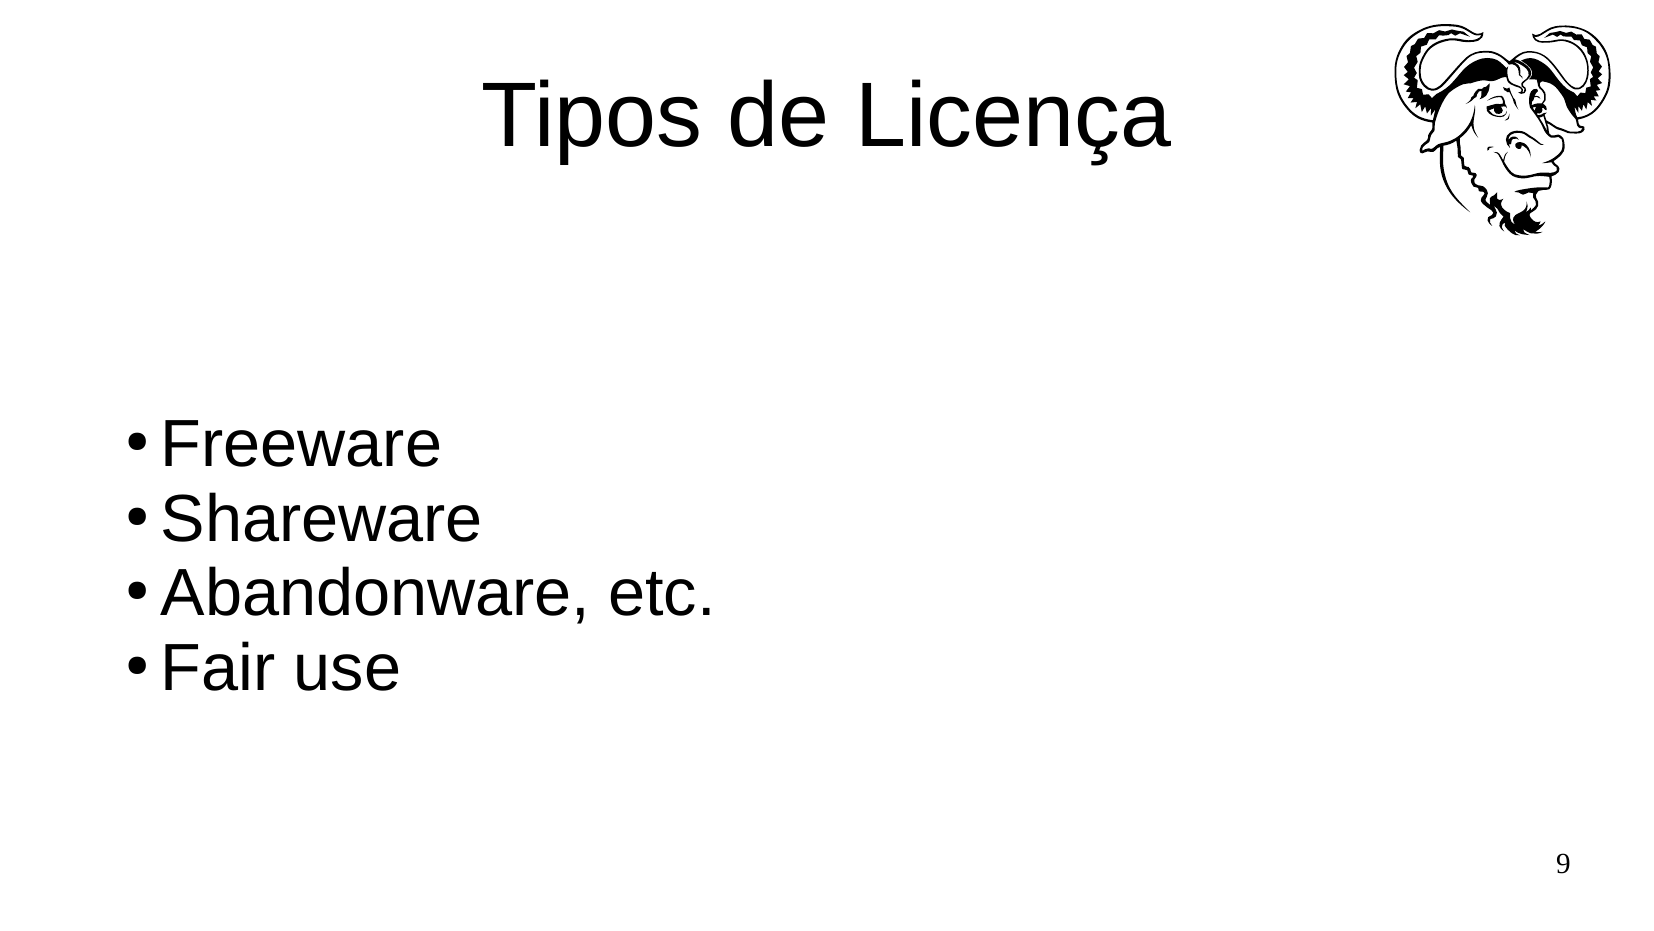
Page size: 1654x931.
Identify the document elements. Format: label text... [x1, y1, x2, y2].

title Tipos de Licença [82, 37, 1394, 193]
subtitle Freeware Shareware Abandonware, etc. Fair use [90, 255, 1591, 856]
picture [1394, 24, 1611, 236]
